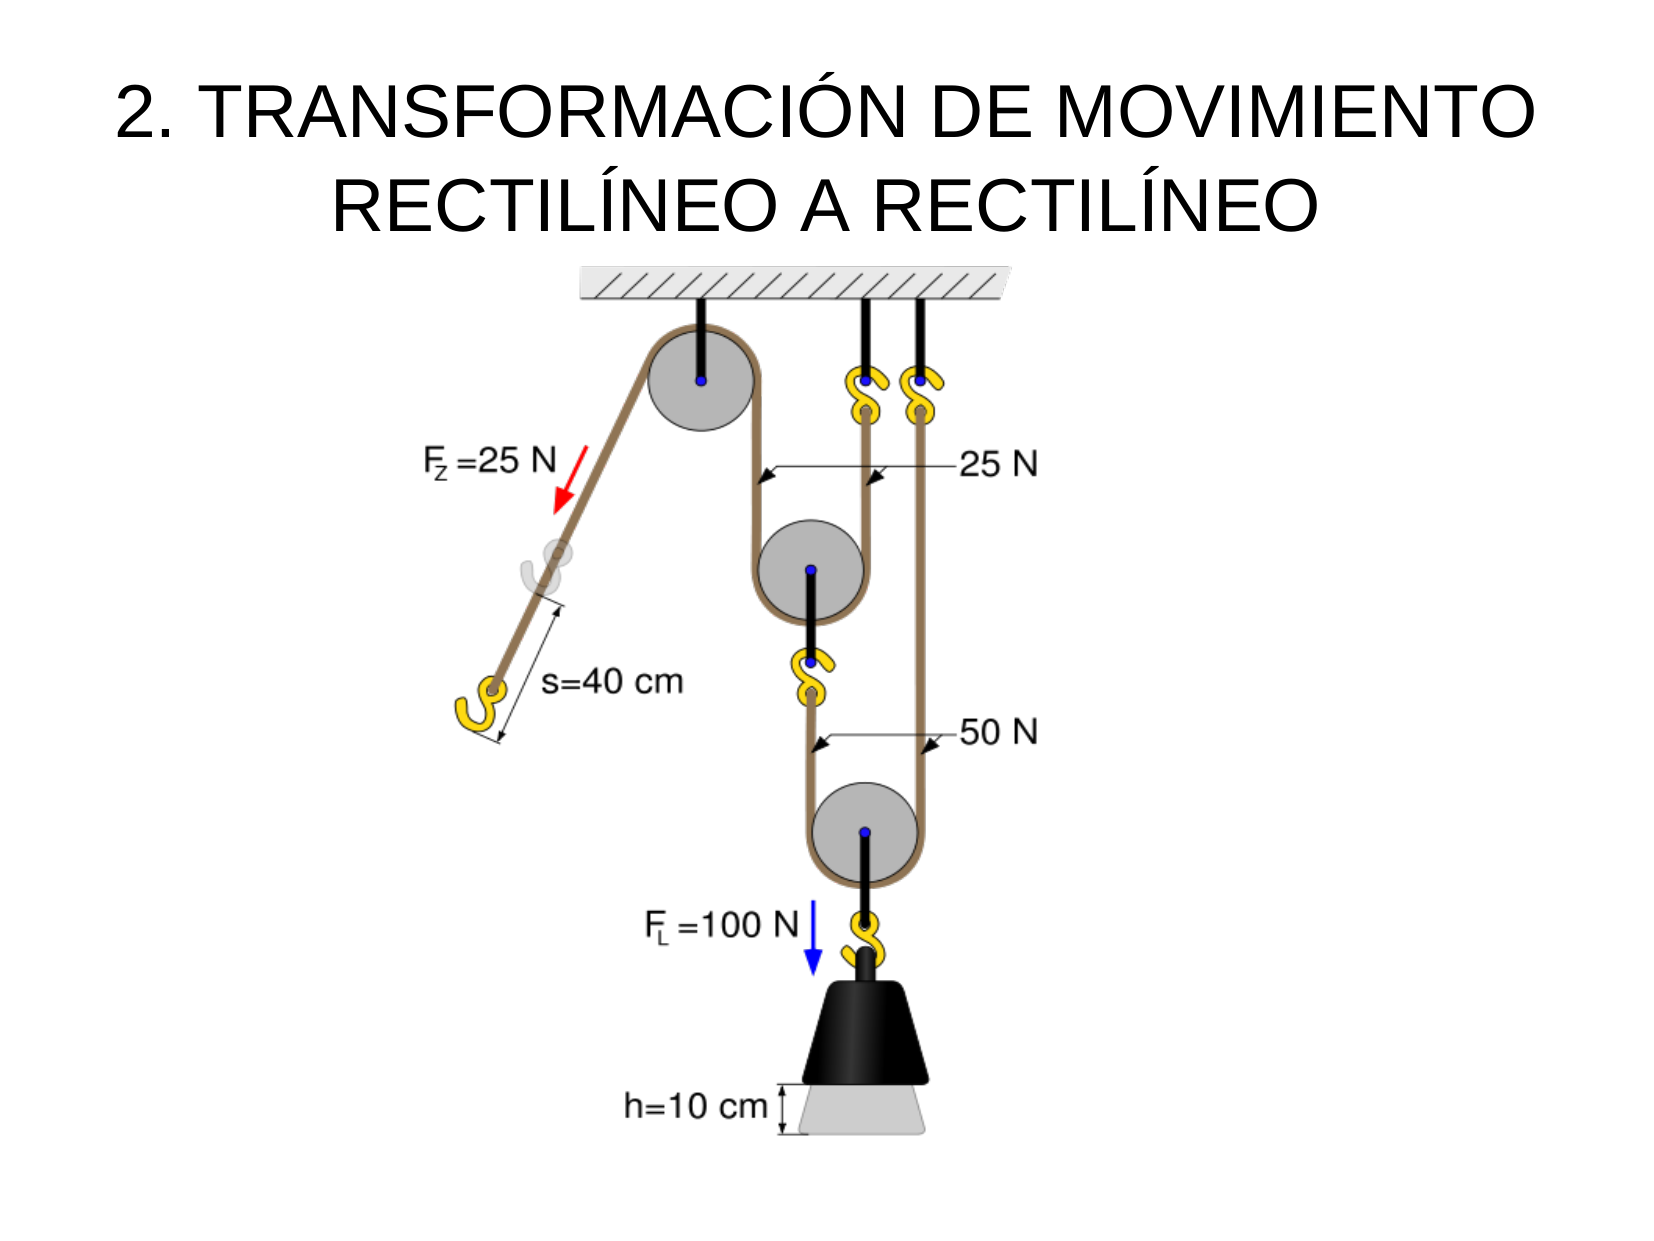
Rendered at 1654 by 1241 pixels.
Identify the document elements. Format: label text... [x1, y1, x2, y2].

picture [413, 265, 1054, 1152]
title 2. TRANSFORMACIÓN DE MOVIMIENTO RECTILÍNEO A RECTILÍNEO [82, 38, 1571, 268]
